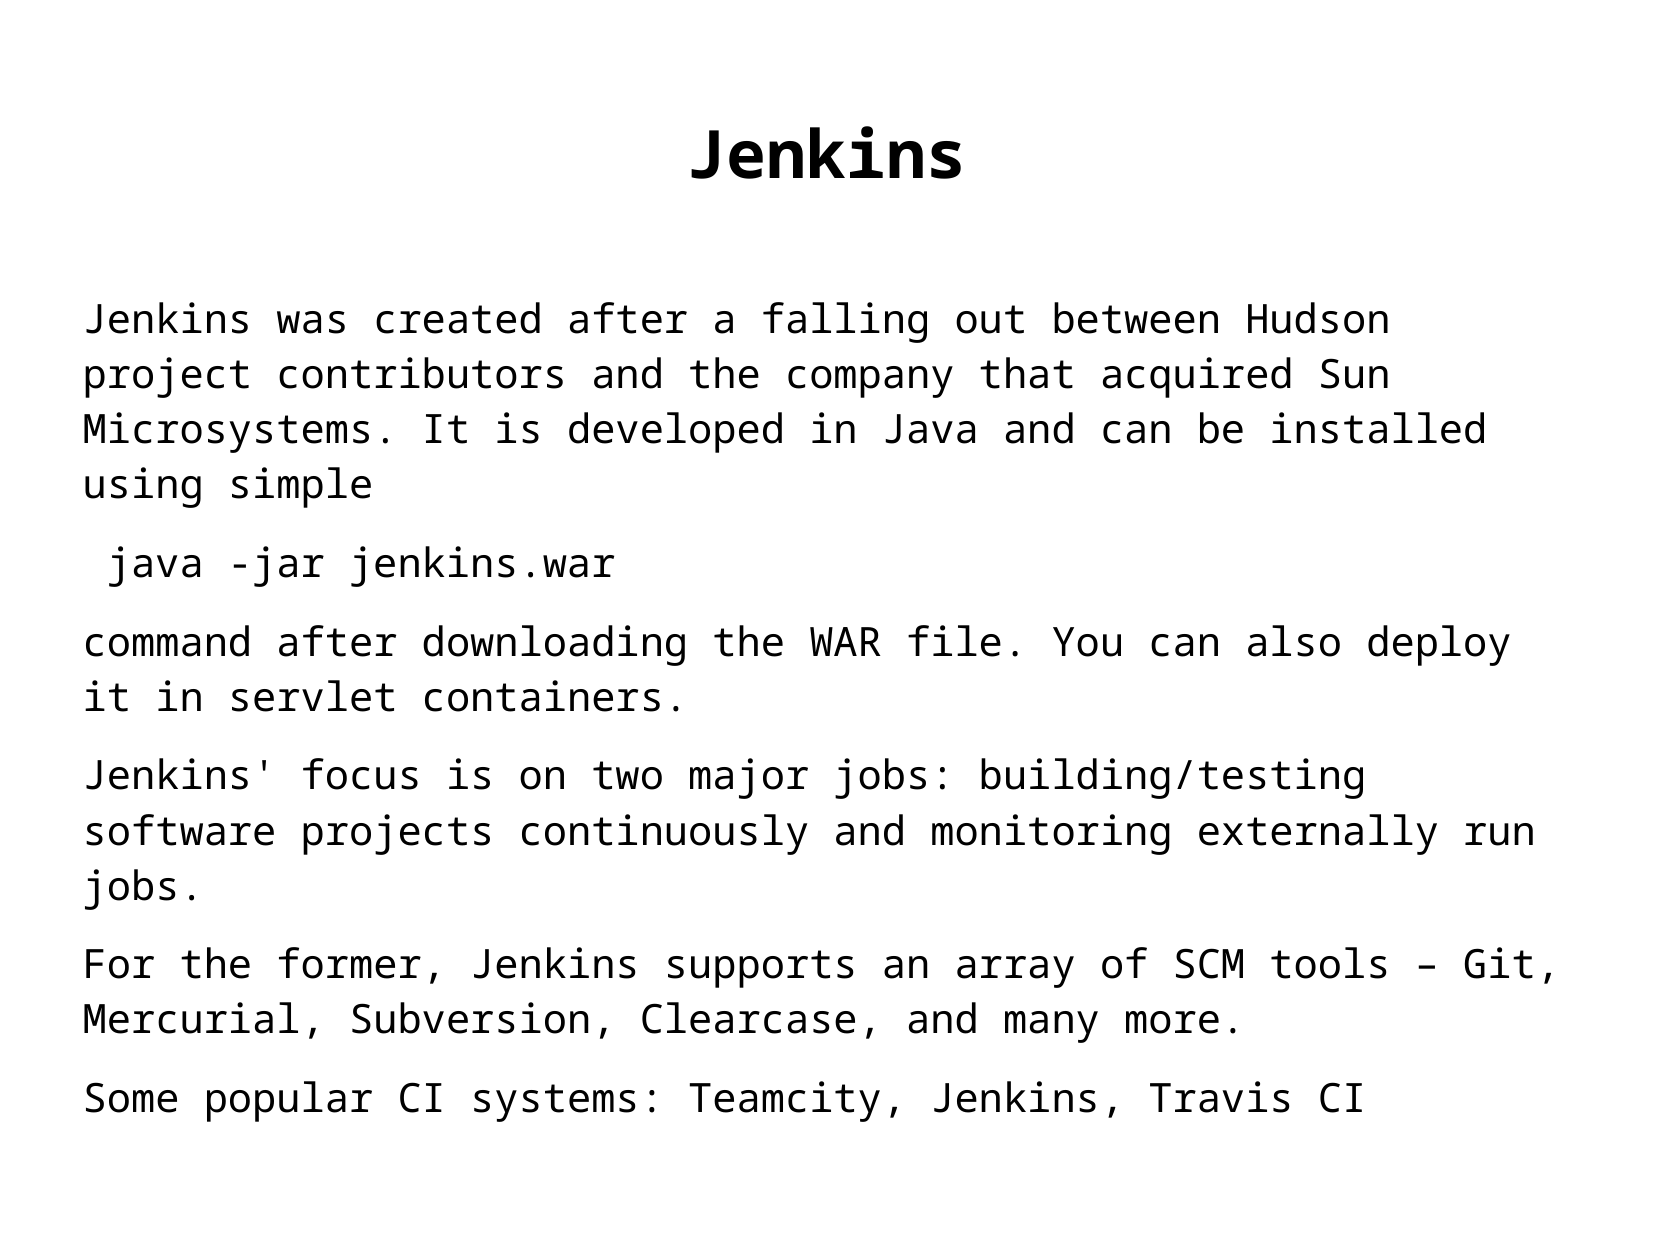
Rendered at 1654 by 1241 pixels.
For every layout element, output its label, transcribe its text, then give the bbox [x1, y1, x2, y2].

title Jenkins [82, 49, 1571, 257]
list Jenkins was created after a falling out between Hudson project contributors and the company that acquired Sun Microsystems. It is developed in Java and can be installed using simple java -jar jenkins.war command after downloading the WAR file. You can also deploy it in servlet containers. Jenkins' focus is on two major jobs: building/testing software projects continuously and monitoring externally run jobs. For the former, Jenkins supports an array of SCM tools – Git, Mercurial, Subversion, Clearcase, and many more. Some popular CI systems: Teamcity, Jenkins, Travis CI [82, 290, 1571, 1134]
